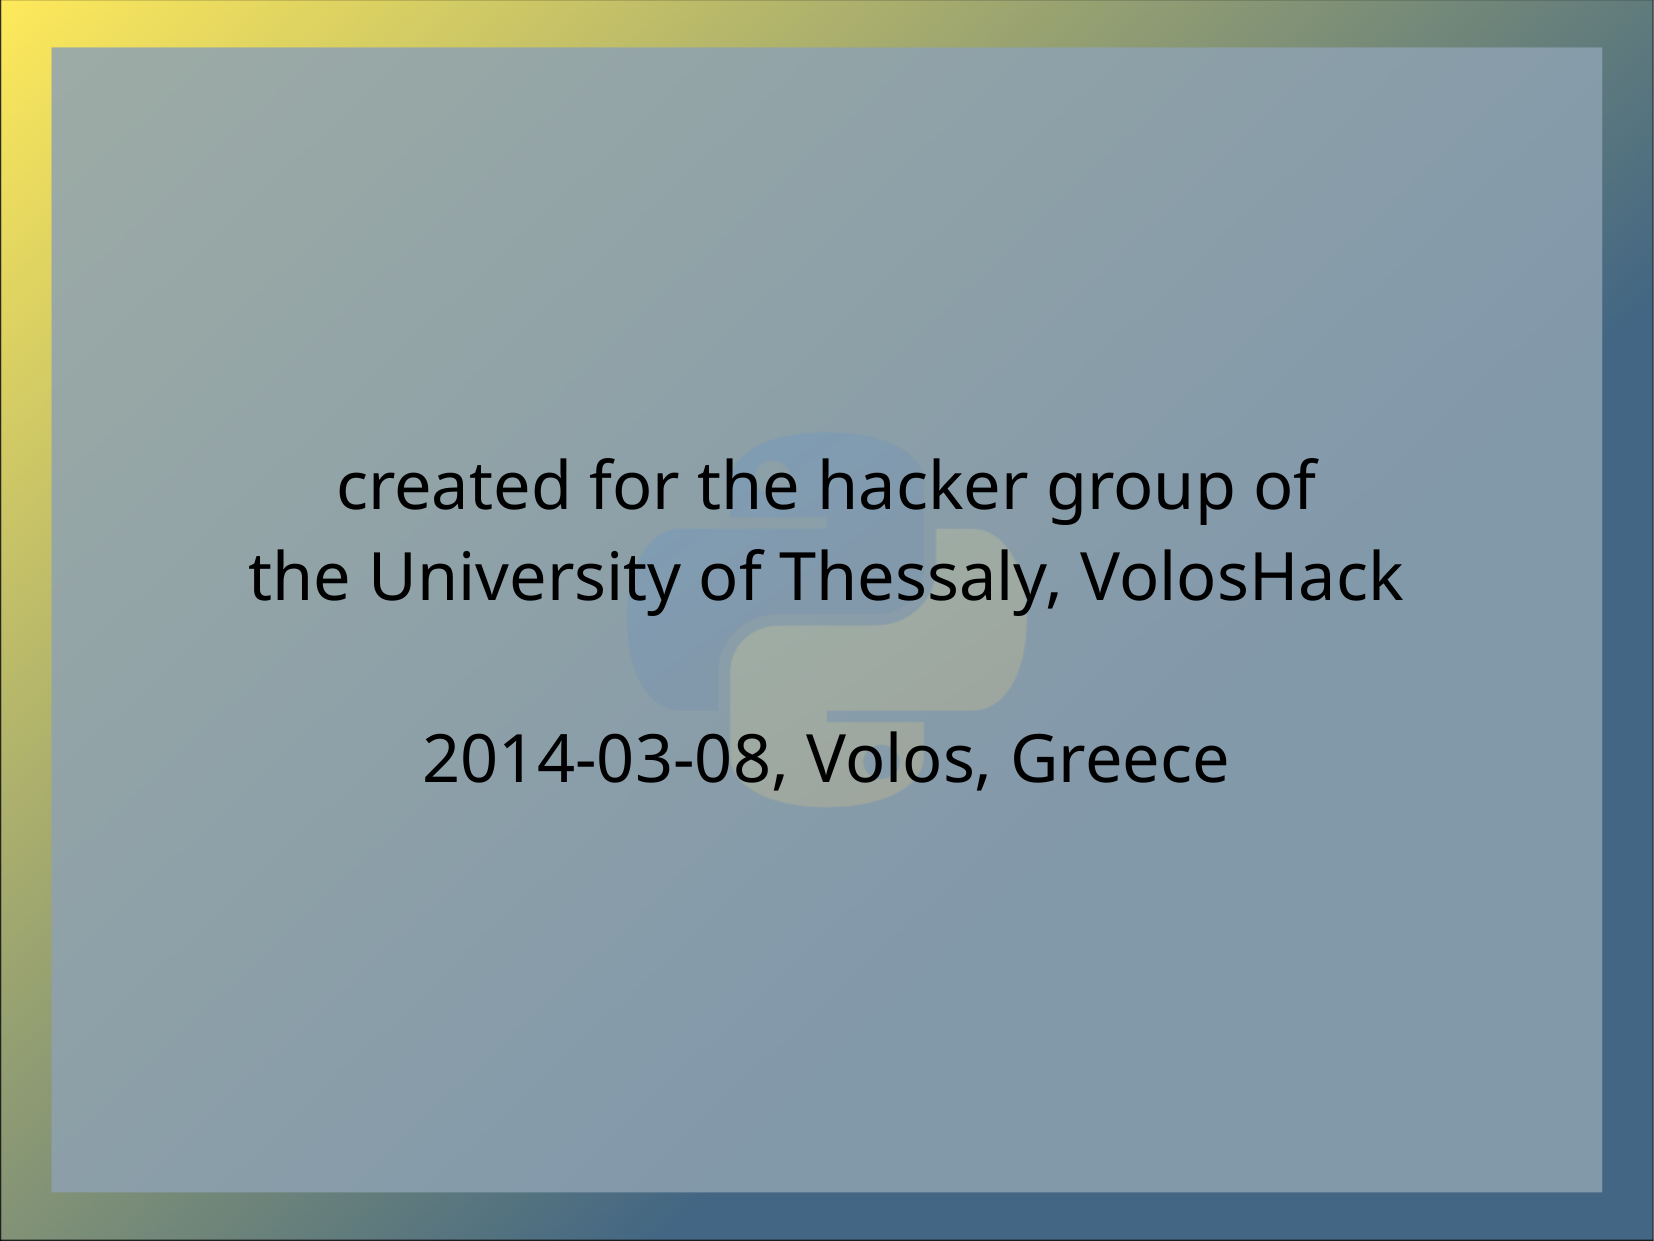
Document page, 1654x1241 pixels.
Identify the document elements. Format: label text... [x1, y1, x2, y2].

subtitle created for the hacker group of the University of Thessaly, VolosHack 2014-03-08, Volos, Greece [82, 140, 1571, 1101]
picture [0, 0, 1654, 1241]
